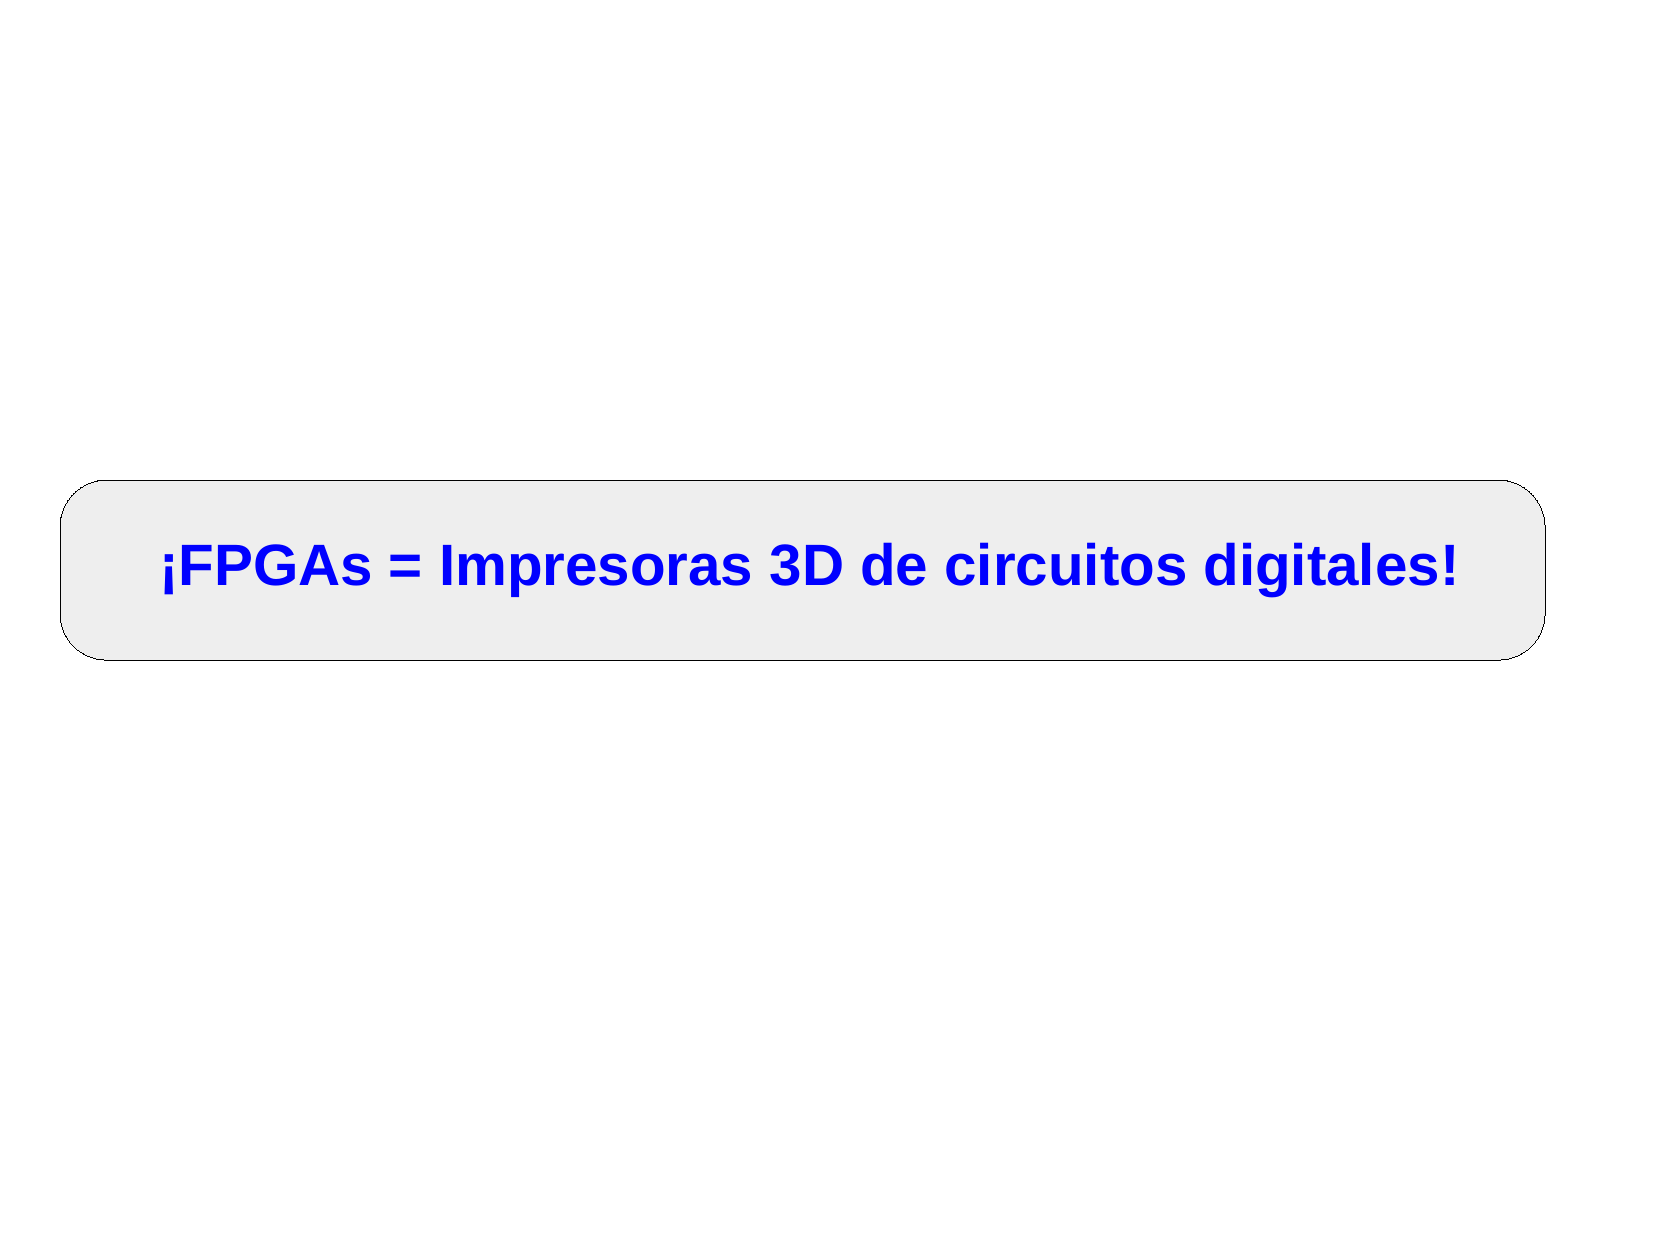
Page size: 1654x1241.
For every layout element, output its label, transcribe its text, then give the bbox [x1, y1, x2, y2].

text_box [60, 480, 1546, 661]
text_box ¡FPGAs = Impresoras 3D de circuitos digitales! [120, 525, 1501, 617]
